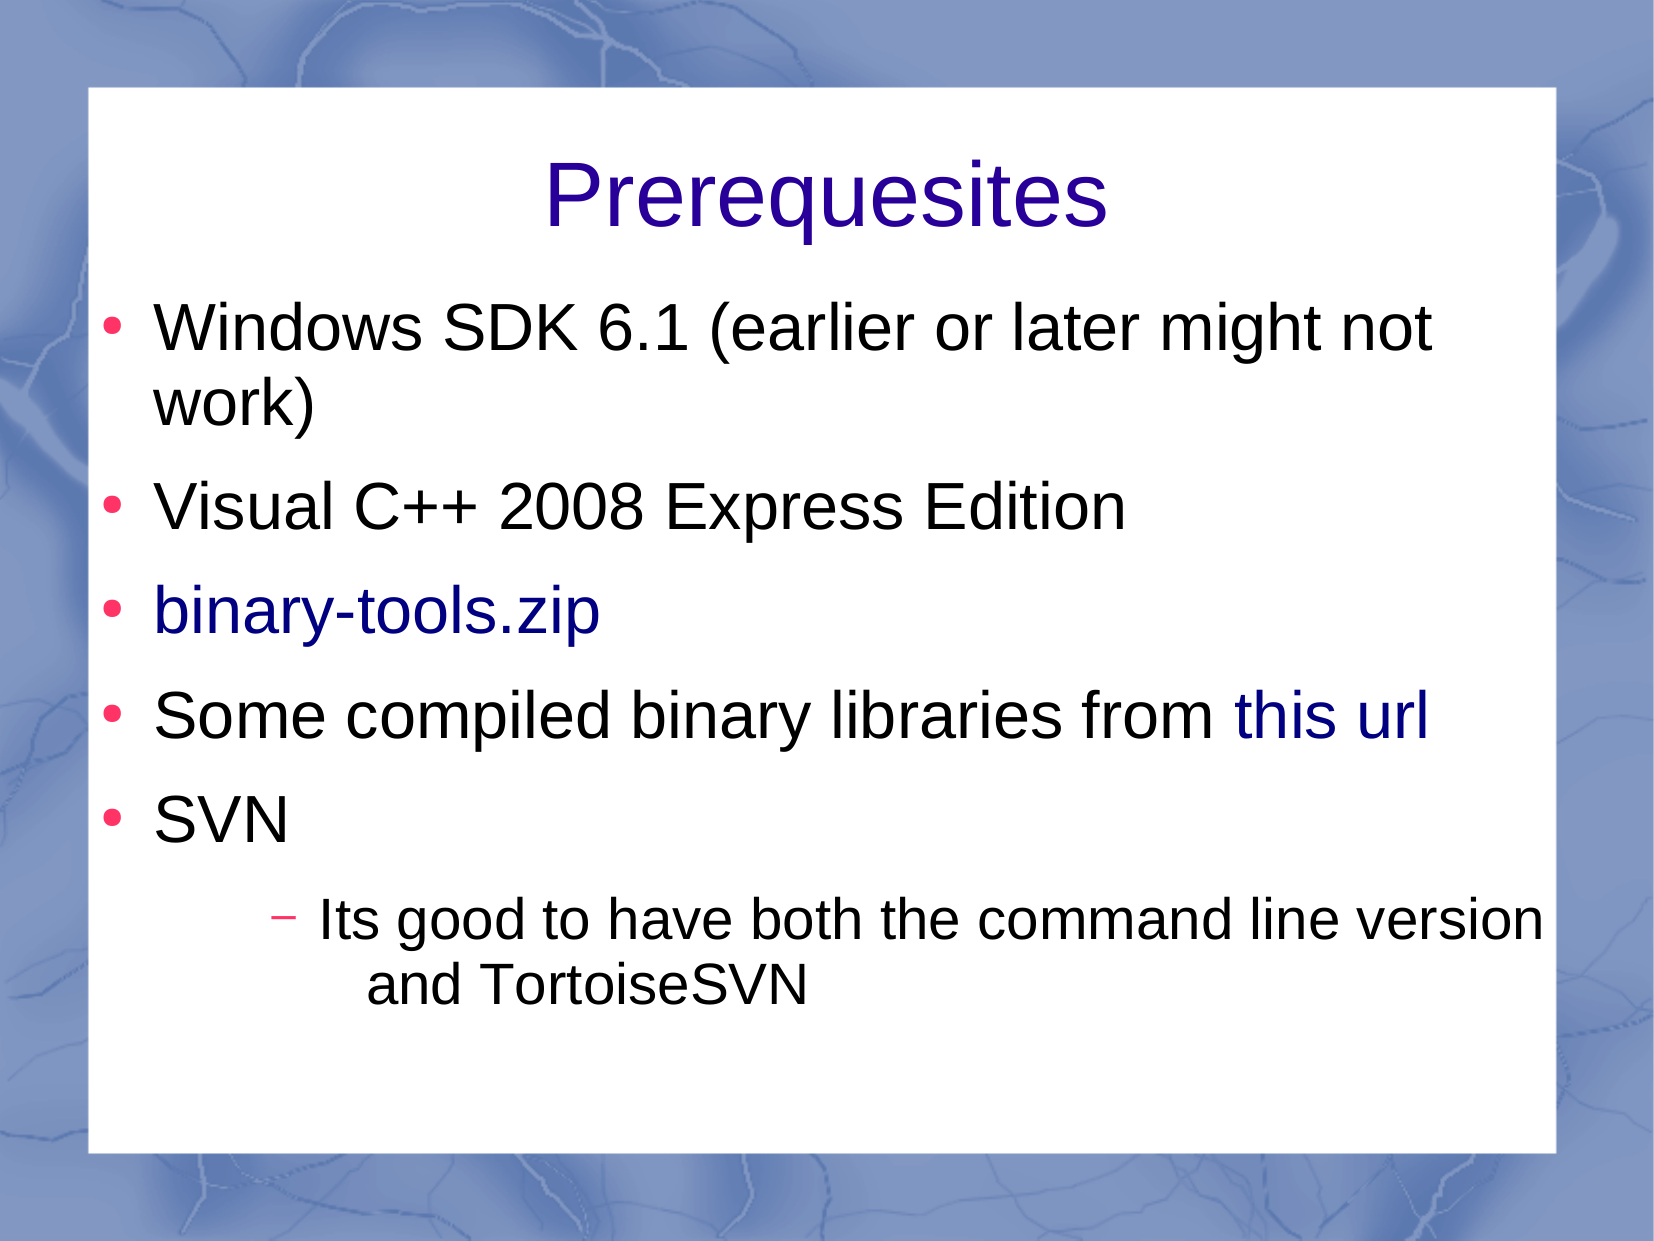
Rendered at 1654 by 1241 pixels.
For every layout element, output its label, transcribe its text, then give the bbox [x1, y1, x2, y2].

picture [0, 0, 1654, 1241]
list Windows SDK 6.1 (earlier or later might not work) Visual C++ 2008 Express Edition binary-tools.zip Some compiled binary libraries from this url SVN Its good to have both the command line version and TortoiseSVN [82, 290, 1571, 1094]
title Prerequesites [118, 90, 1536, 290]
